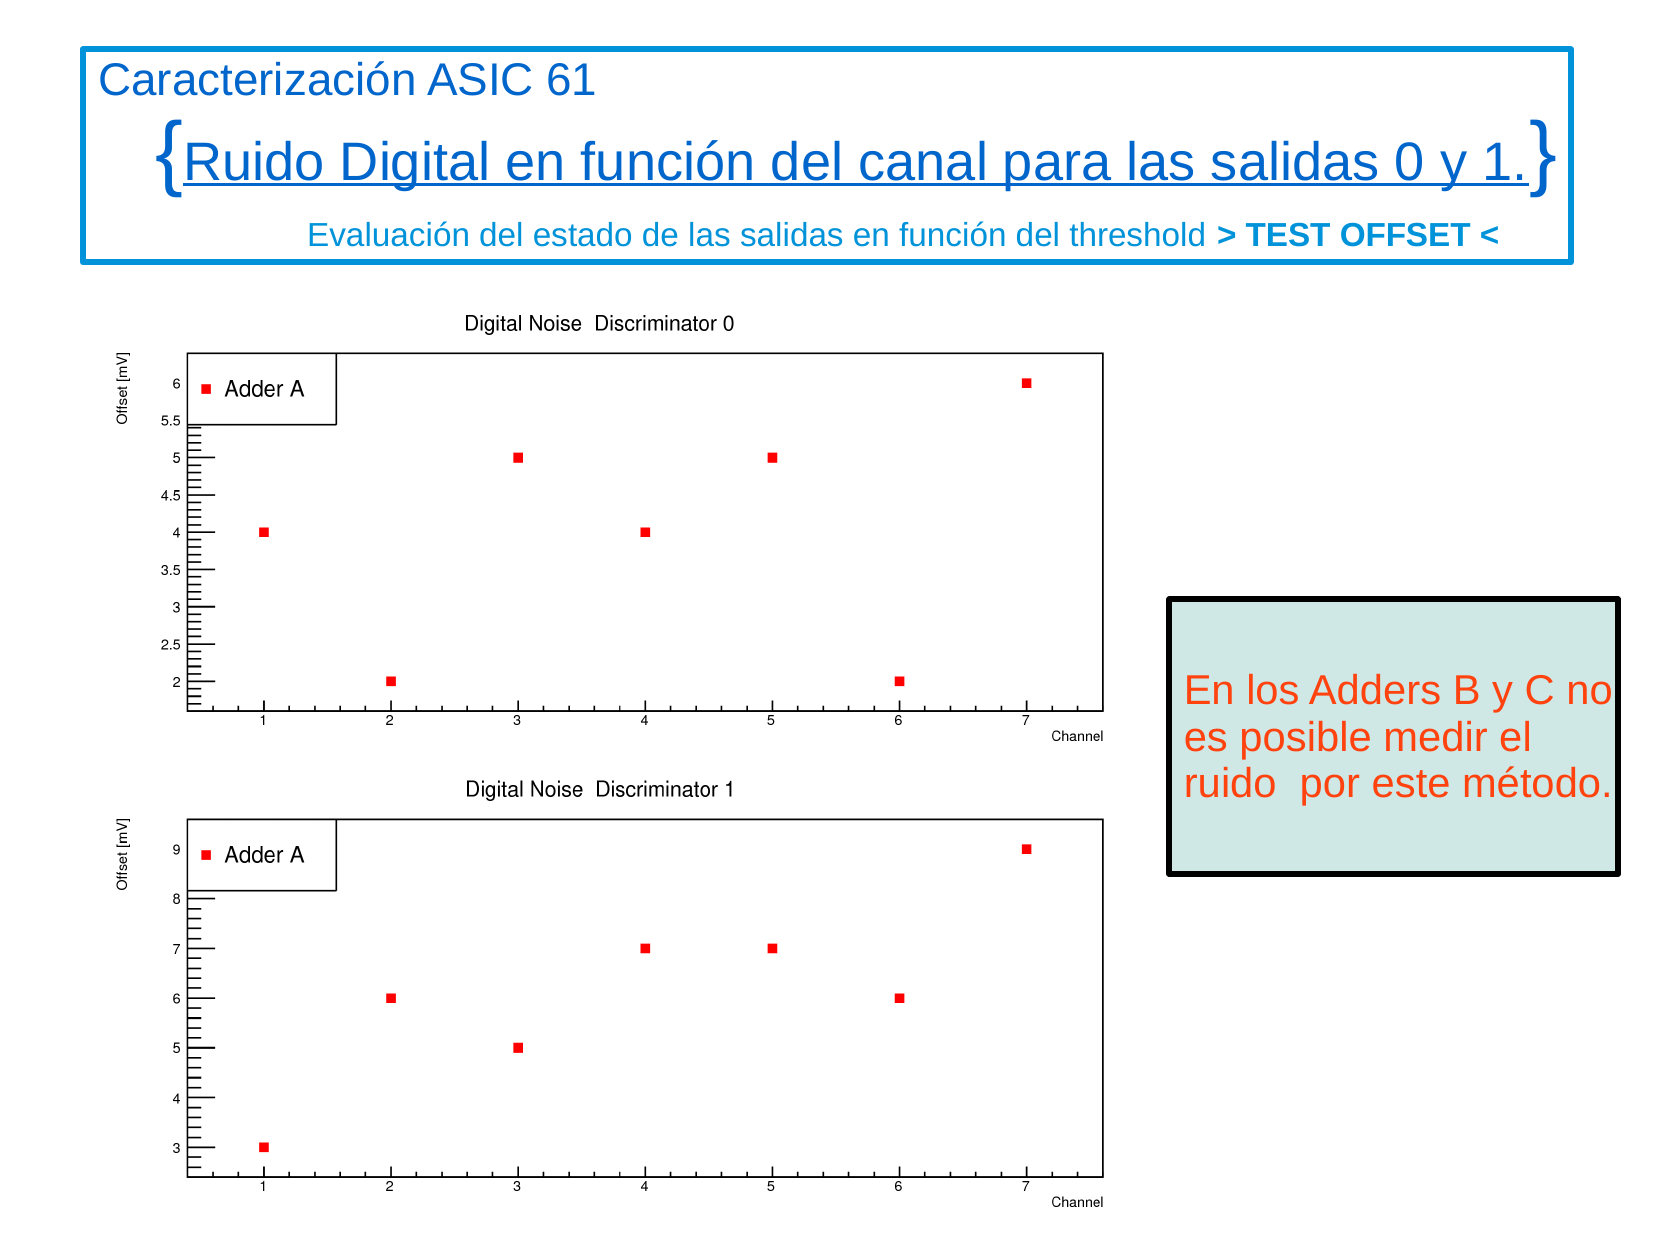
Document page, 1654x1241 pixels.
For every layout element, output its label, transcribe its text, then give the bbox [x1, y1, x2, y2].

title Caracterización ASIC 61 {Ruido Digital en función del canal para las salidas 0 y 1.} Evaluación del estado de las salidas en función del threshold > TEST OFFSET < [82, 49, 1571, 263]
title En los Adders B y C no es posible medir el ruido por este método. [1169, 599, 1619, 875]
picture [59, 295, 1158, 1229]
